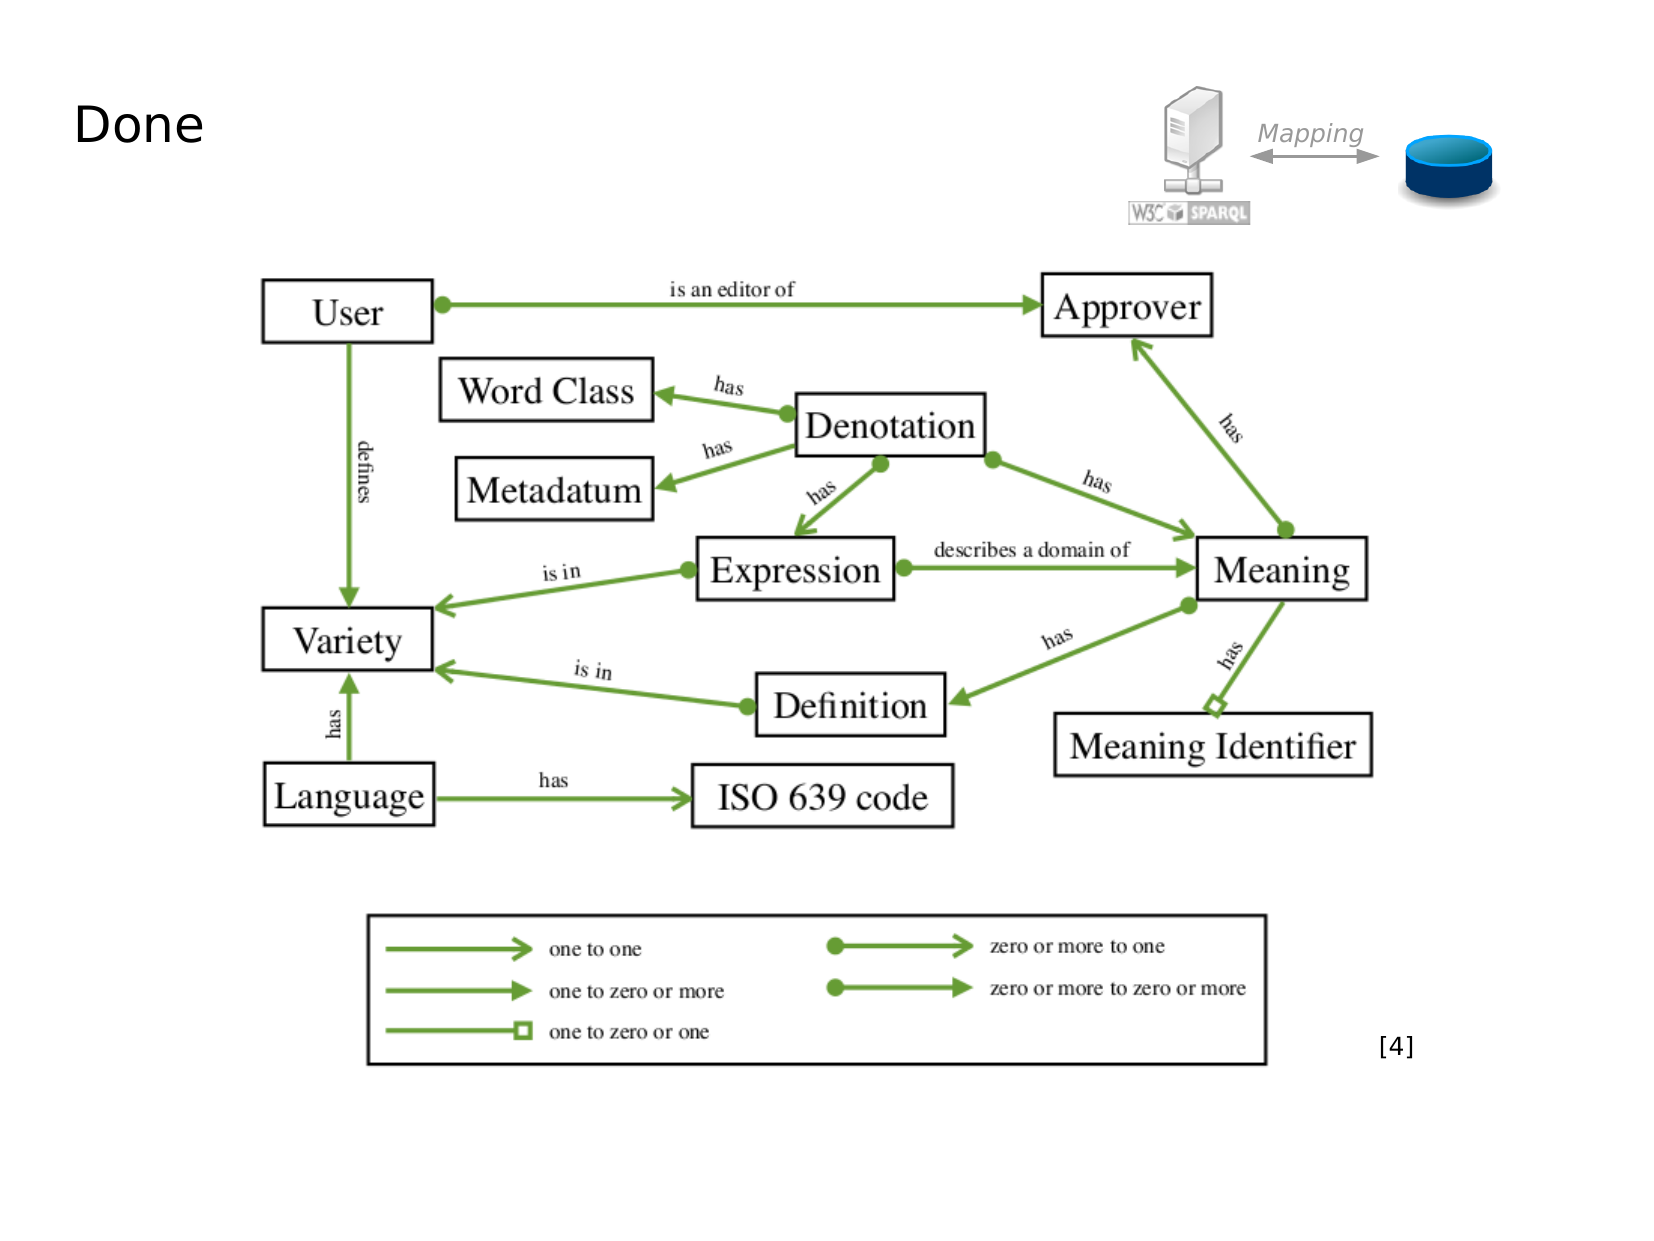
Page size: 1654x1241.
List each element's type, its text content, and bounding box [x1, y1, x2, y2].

picture [1127, 201, 1252, 225]
text_box [4] [1364, 1024, 1483, 1069]
picture [1135, 82, 1250, 197]
picture [88, 250, 1530, 1096]
picture [1398, 116, 1501, 218]
text_box Done [59, 59, 1583, 133]
text_box Mapping [1226, 112, 1396, 157]
